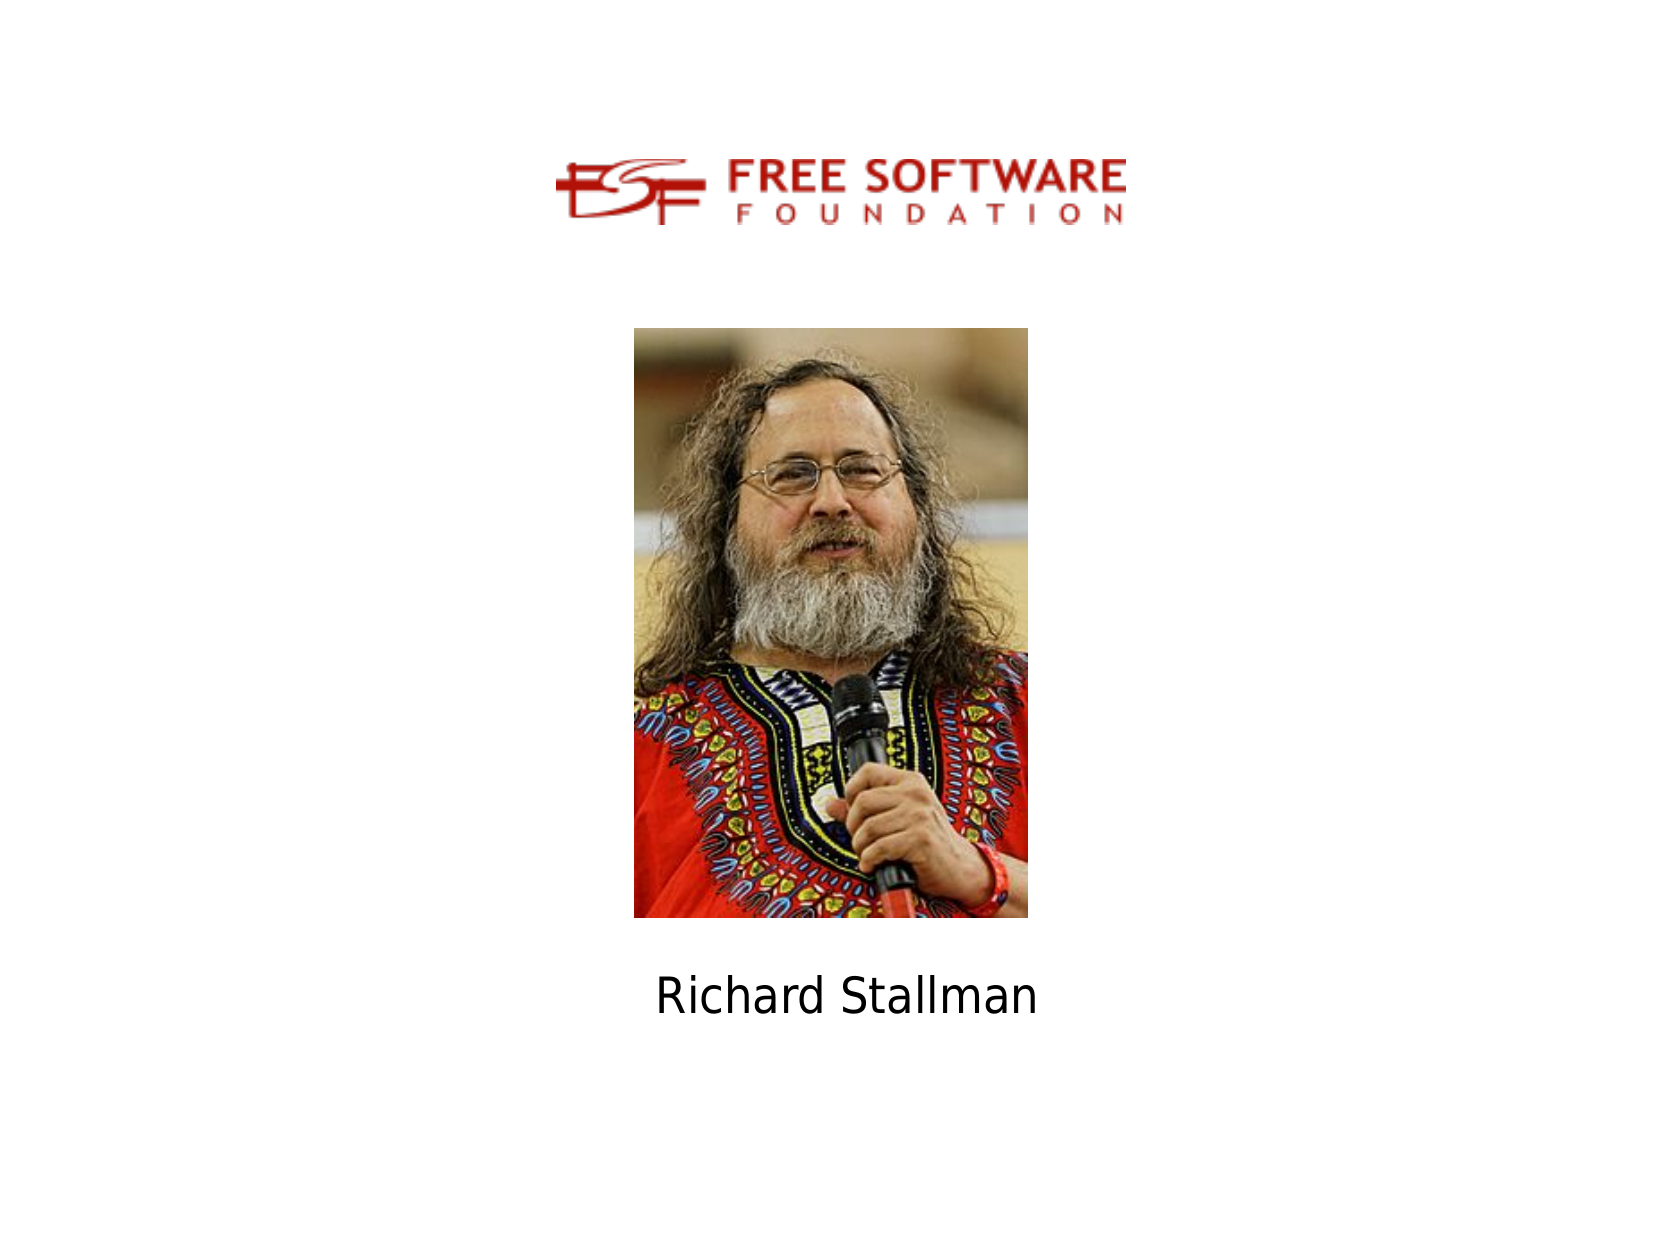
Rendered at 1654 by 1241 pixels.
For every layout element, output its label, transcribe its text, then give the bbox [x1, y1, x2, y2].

text_box Richard Stallman [375, 960, 1321, 1034]
picture [634, 328, 1028, 918]
picture [556, 159, 1126, 226]
